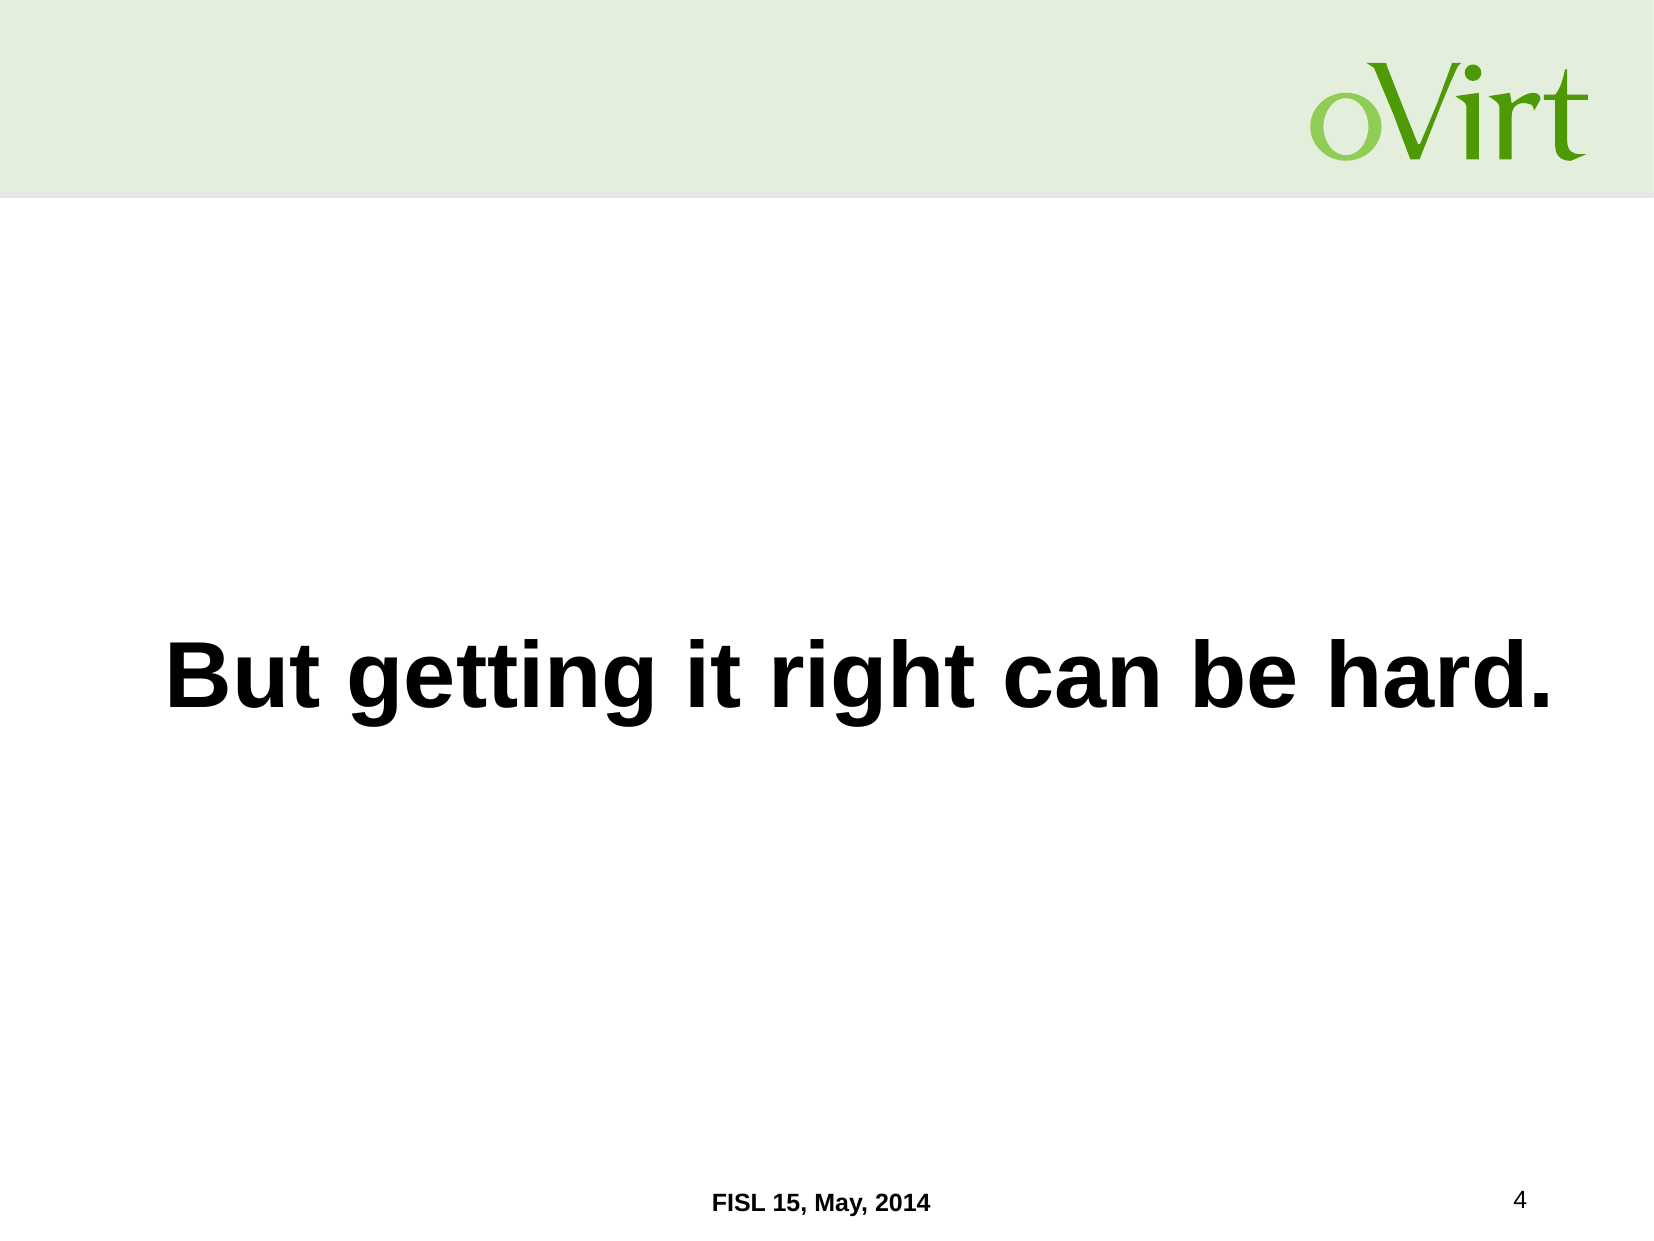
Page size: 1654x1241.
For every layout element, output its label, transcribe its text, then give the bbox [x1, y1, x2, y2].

text_box But getting it right can be hard. [150, 615, 1654, 751]
